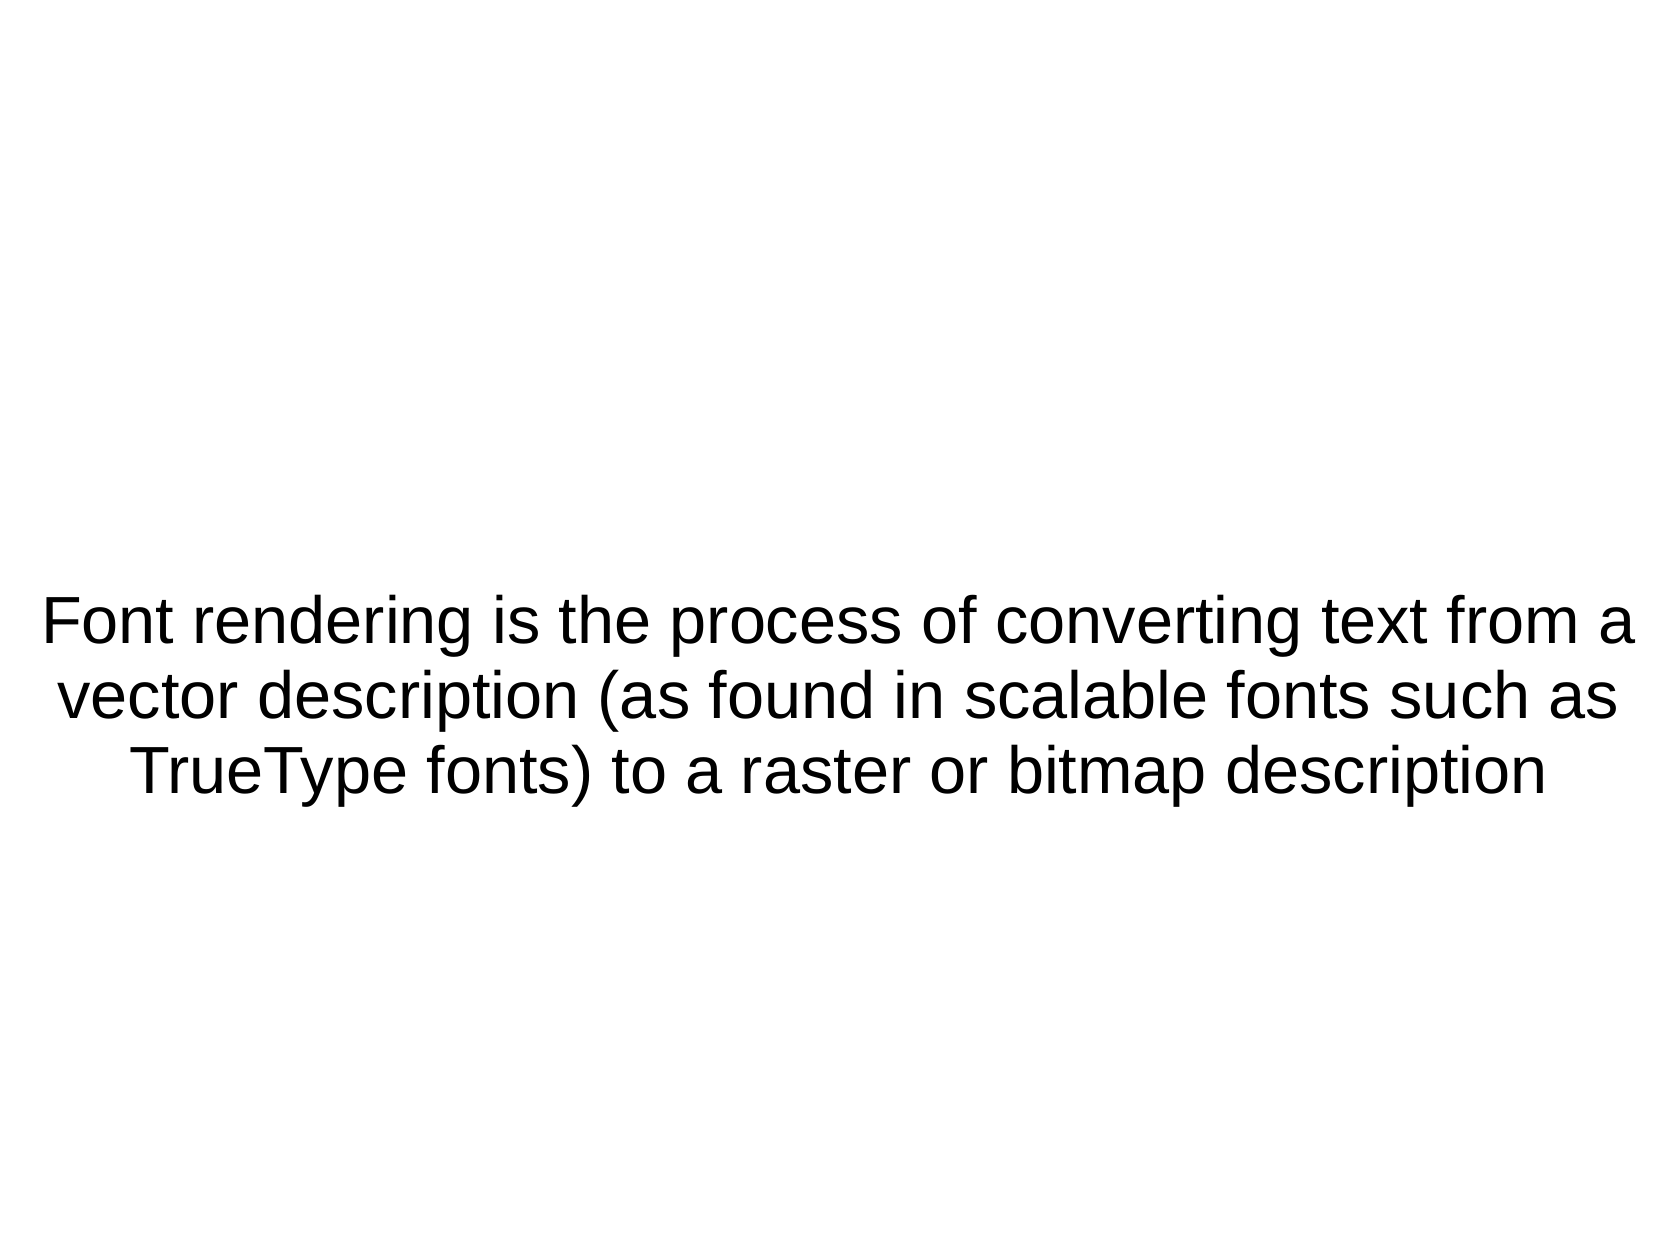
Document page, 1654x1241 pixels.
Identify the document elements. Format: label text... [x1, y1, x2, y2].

subtitle Font rendering is the process of converting text from a vector description (as found in scalable fonts such as TrueType fonts) to a raster or bitmap description [25, 233, 1654, 1158]
